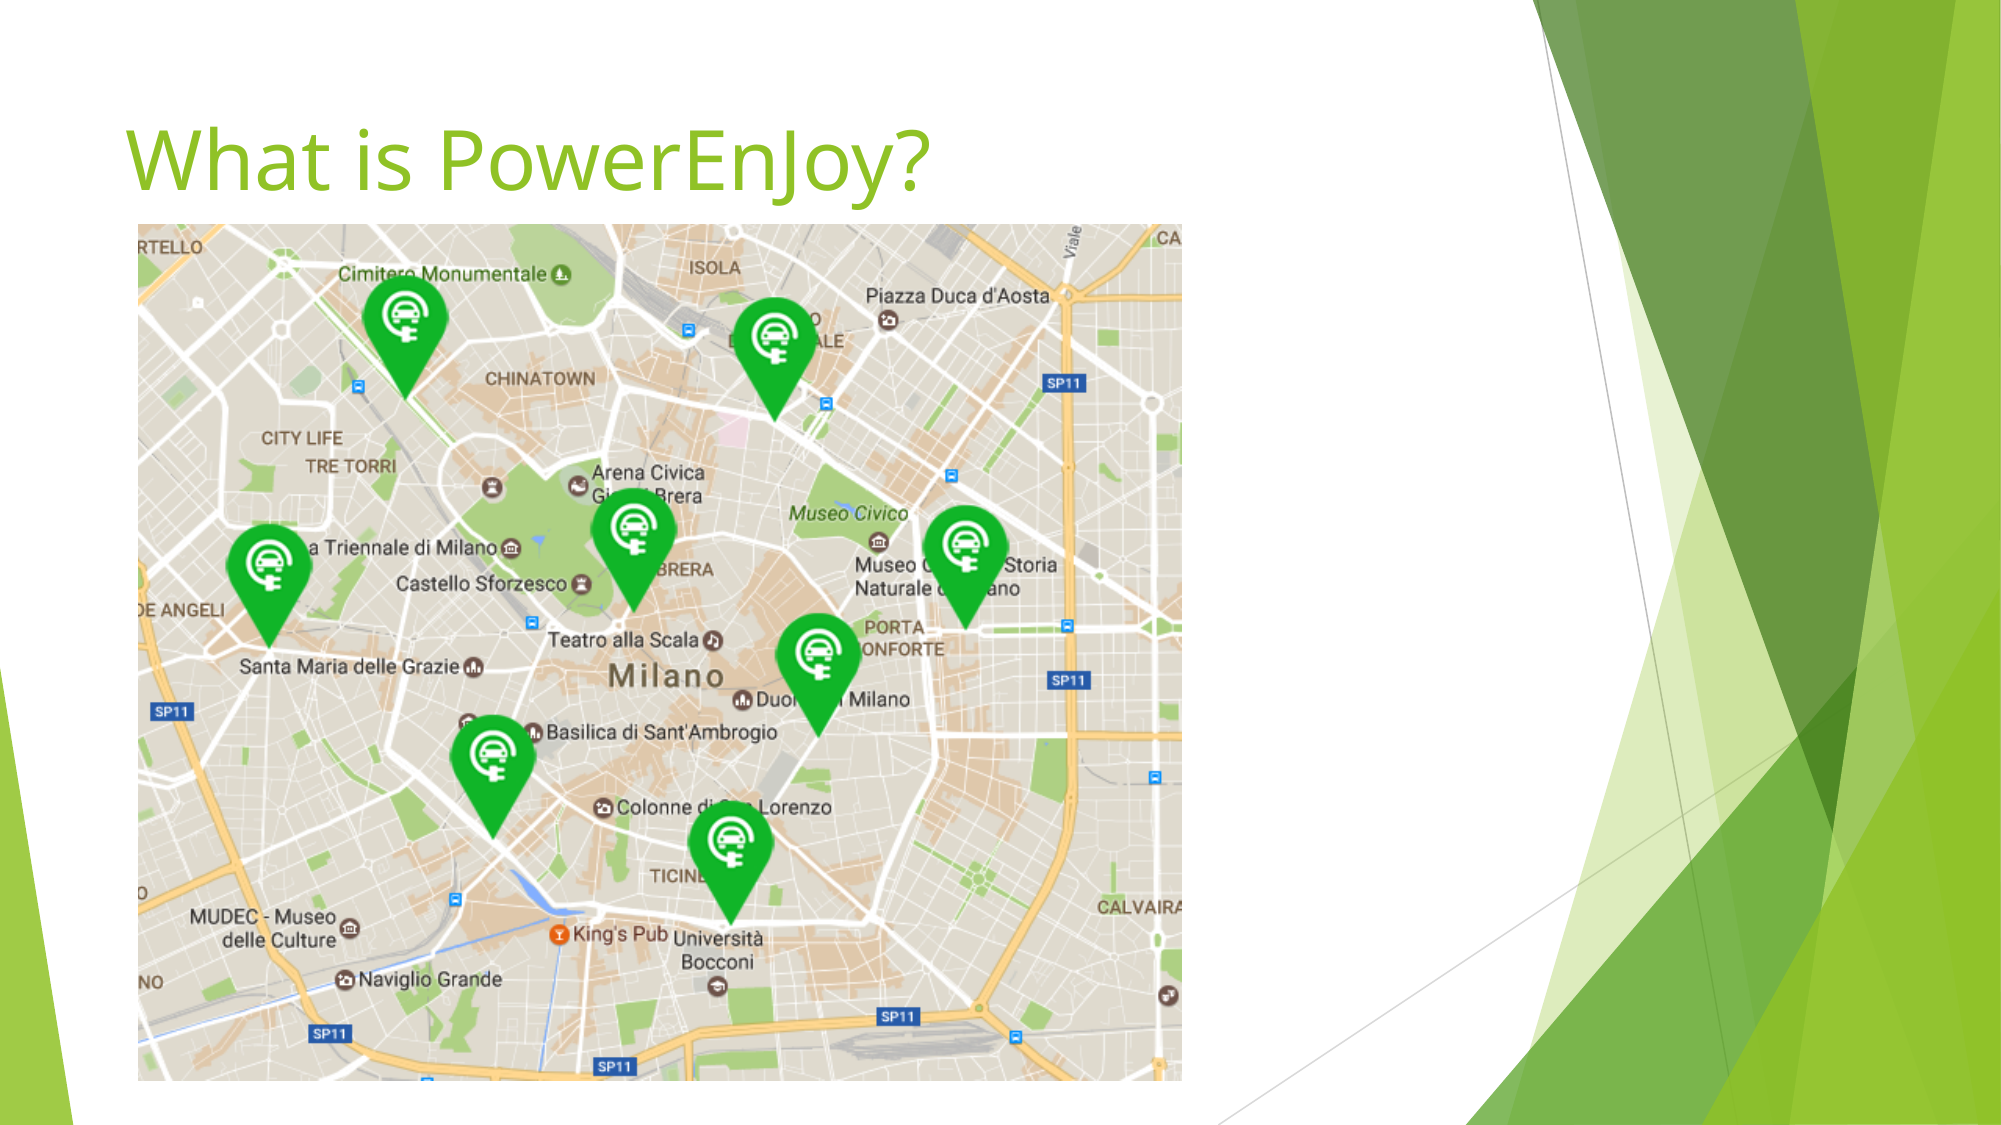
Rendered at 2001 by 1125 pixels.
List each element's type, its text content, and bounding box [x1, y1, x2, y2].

picture [138, 224, 1182, 1081]
title What is PowerEnJoy? [111, 99, 1522, 317]
